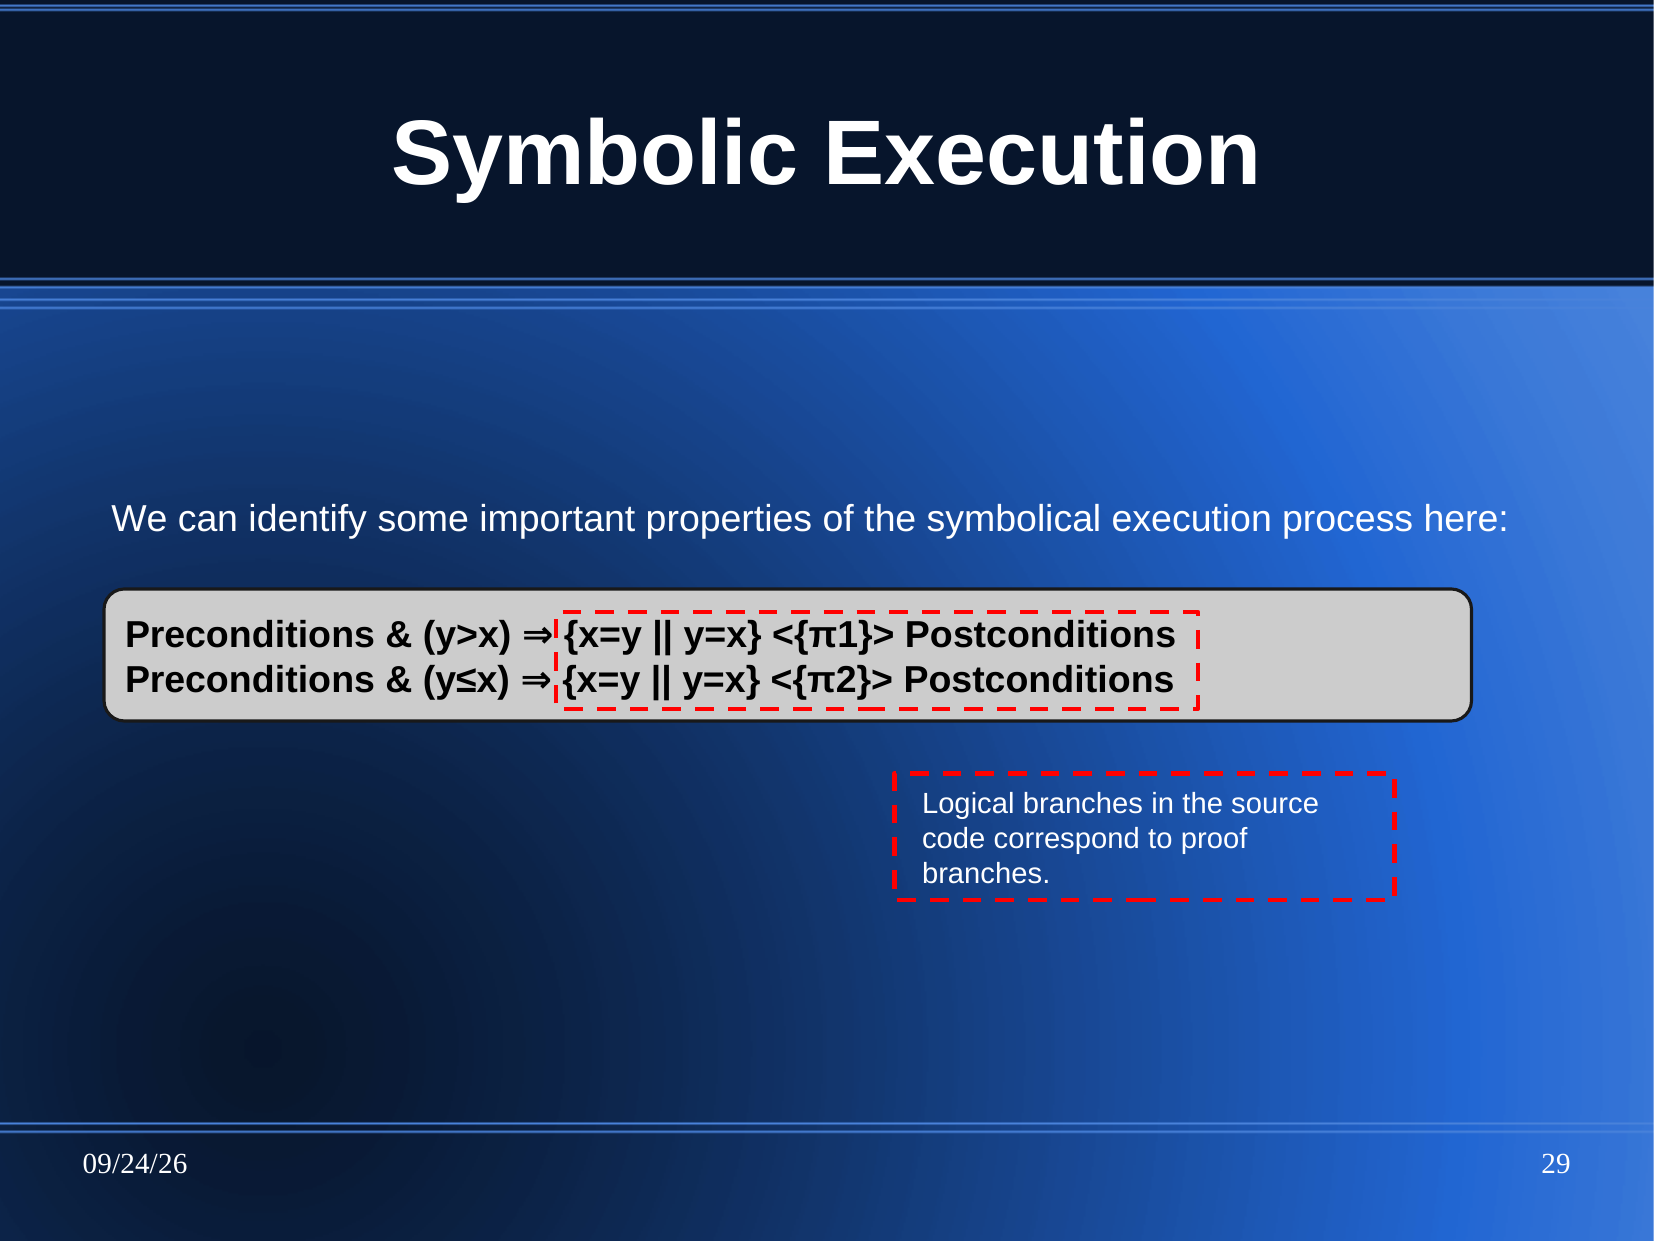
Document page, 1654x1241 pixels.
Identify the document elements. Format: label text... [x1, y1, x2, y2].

text_box Preconditions & (y>x) ⇒ {x=y || y=x} <{π1}> Postconditions Preconditions & (y≤x) ⇒ {x=y || y=x} <{π2}> Postconditions [103, 588, 1472, 722]
text_box We can identify some important properties of the symbolical execution process here: [96, 490, 1546, 547]
title Symbolic Execution [82, 49, 1571, 257]
text_box Logical branches in the source code correspond to proof branches. [907, 769, 1400, 905]
picture [0, 0, 1654, 1241]
